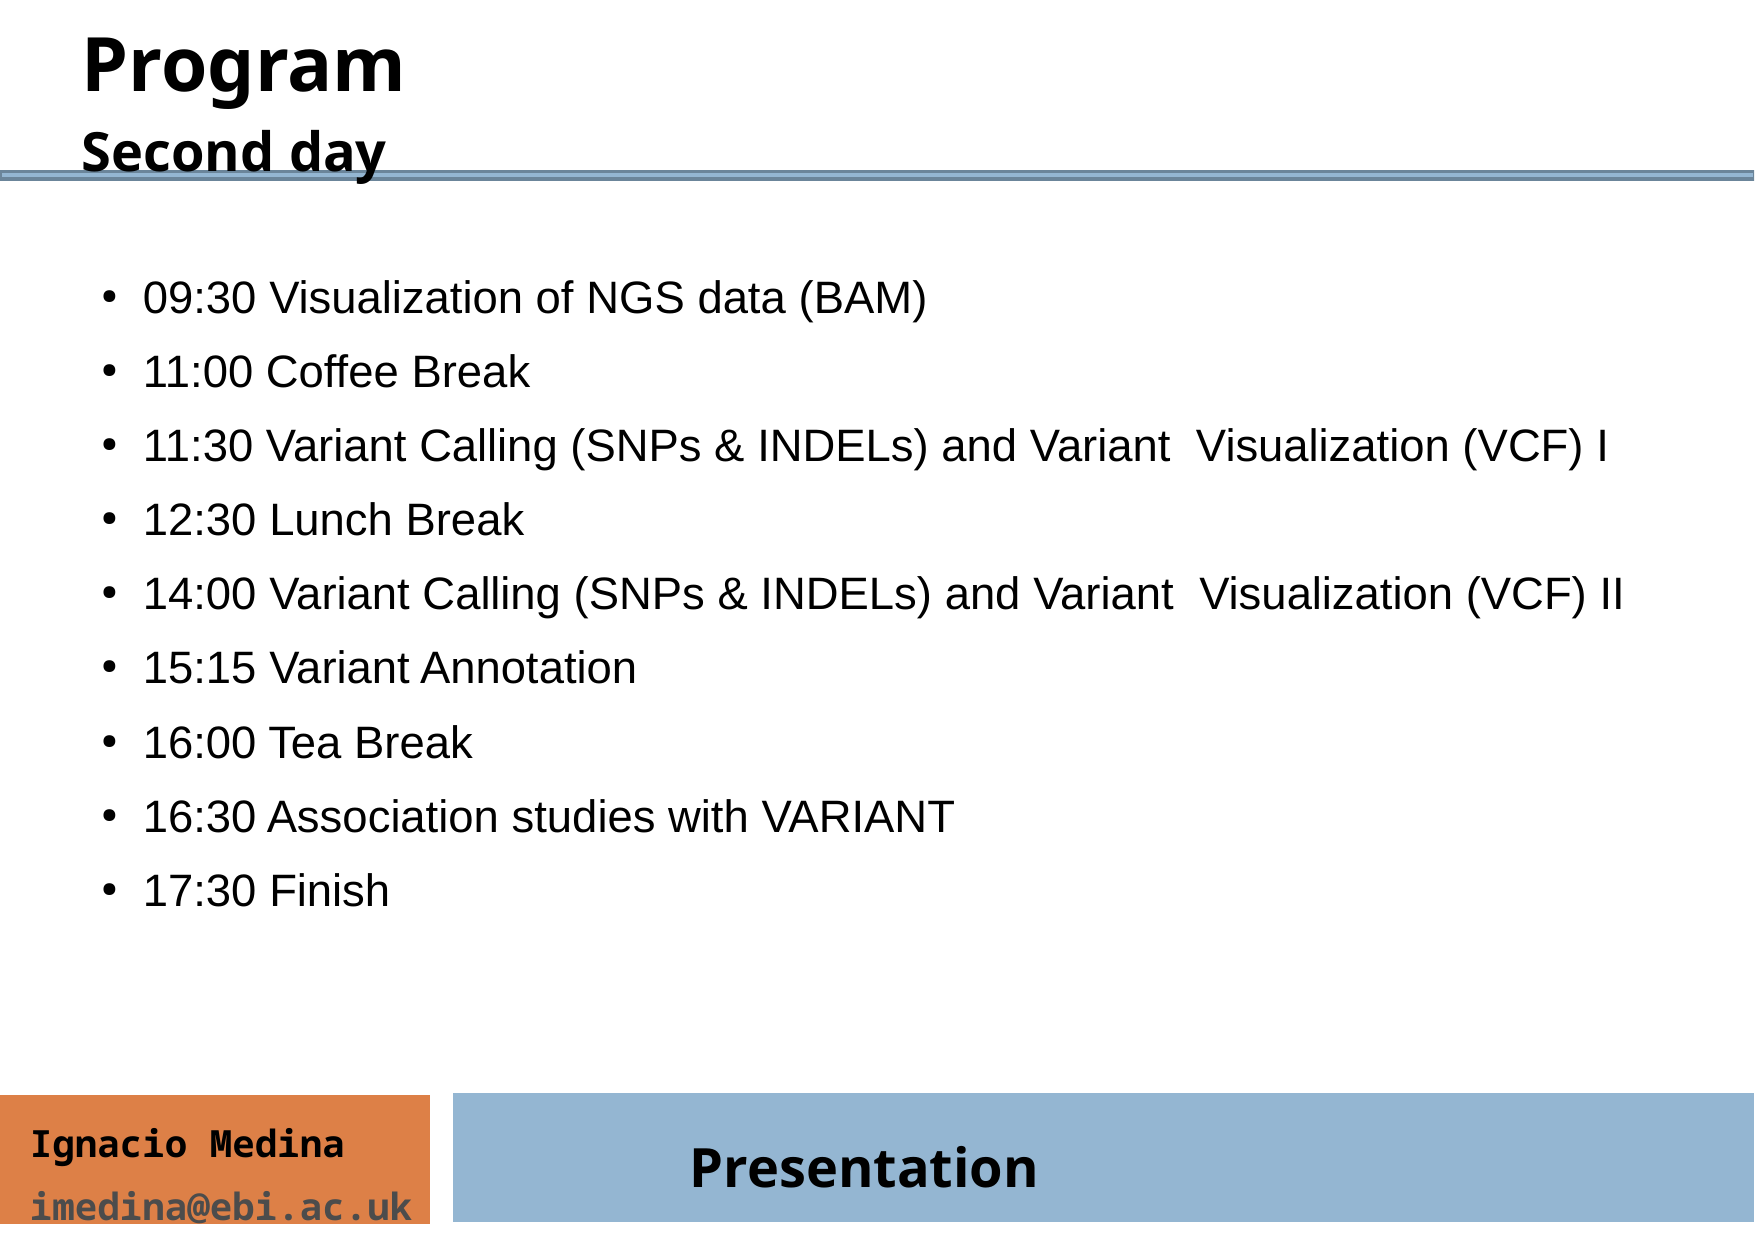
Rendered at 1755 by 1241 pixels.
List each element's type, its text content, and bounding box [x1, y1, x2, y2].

text_box Program Second day [67, 3, 1688, 169]
text_box [371, 171, 1754, 179]
text_box Ignacio Medina imedina@ebi.ac.uk [15, 1110, 436, 1224]
text_box Presentation [675, 1122, 1726, 1201]
list 09:30 Visualization of NGS data (BAM) 11:00 Coffee Break 11:30 Variant Calling (SNPs & INDELs) and Variant Visualization (VCF) I 12:30 Lunch Break 14:00 Variant Calling (SNPs & INDELs) and Variant Visualization (VCF) II 15:15 Variant Annotation 16:00 Tea Break 16:30 Association studies with VARIANT 17:30 Finish [87, 272, 1632, 992]
text_box [0, 171, 367, 179]
